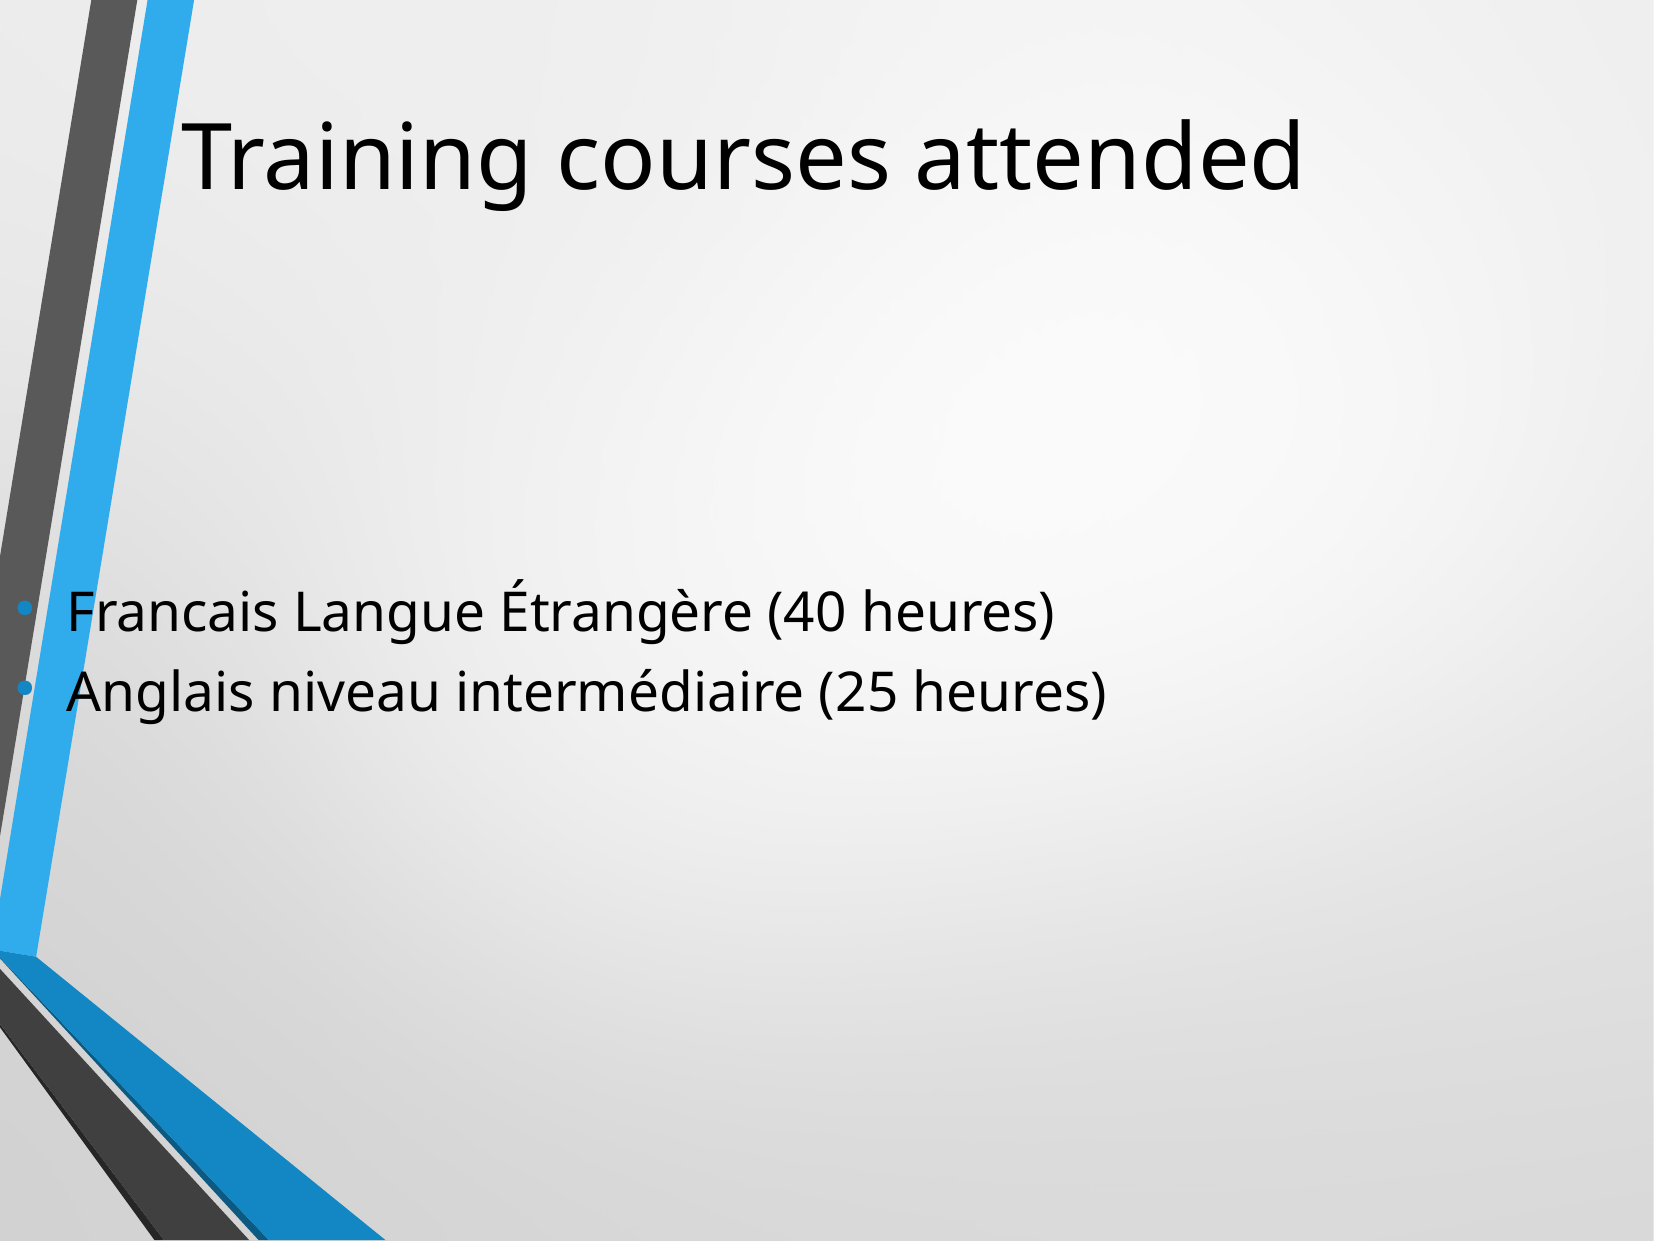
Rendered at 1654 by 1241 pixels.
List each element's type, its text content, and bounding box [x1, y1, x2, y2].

title Training courses attended [0, 49, 1489, 257]
list Francais Langue Étrangère (40 heures) Anglais niveau intermédiaire (25 heures) [0, 290, 1489, 1010]
